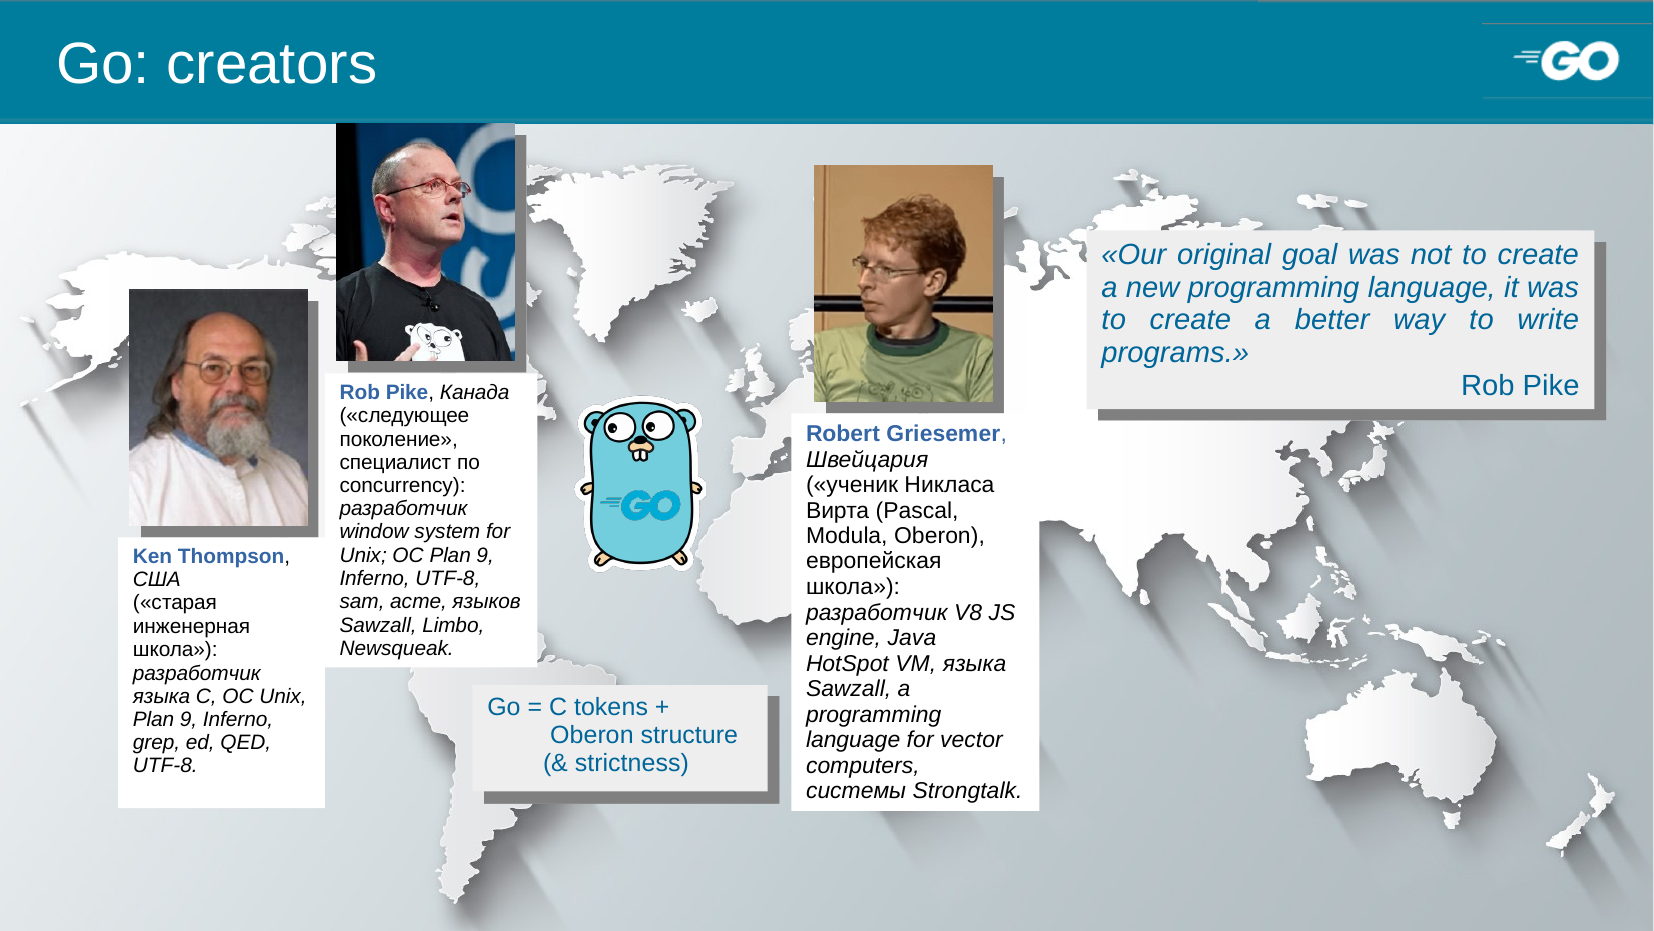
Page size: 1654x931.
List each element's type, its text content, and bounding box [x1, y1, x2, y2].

text_box Robert Griesemer, Швейцария («ученик Никласа Вирта (Pascal, Modula, Oberon), европейская школа»): разработчик V8 JS engine, Java HotSpot VM, языка Sawzall, a programming language for vector computers, системы Strongtalk. [791, 413, 1040, 811]
text_box Go = C tokens + Oberon structure (& strictness) [472, 685, 768, 792]
text_box Go: creators [41, 23, 1495, 104]
text_box Rob Pike, Канада («следующее поколение», специалист по concurrency): разработчик window system for Unix; ОС Plan 9, Inferno, UTF-8, sam, acme, языков Sawzall, Limbo, Newsqueak. [324, 373, 538, 668]
picture [1542, 41, 1619, 81]
picture [0, 124, 1654, 931]
text_box Ken Thompson, США («старая инженерная школа»): разработчик языка C, ОС Unix, Plan 9, Inferno, grep, ed, QED, UTF-8. [118, 537, 325, 809]
text_box «Our original goal was not to create a new programming language, it was to create a better way to write programs.» Rob Pike [1086, 230, 1595, 410]
